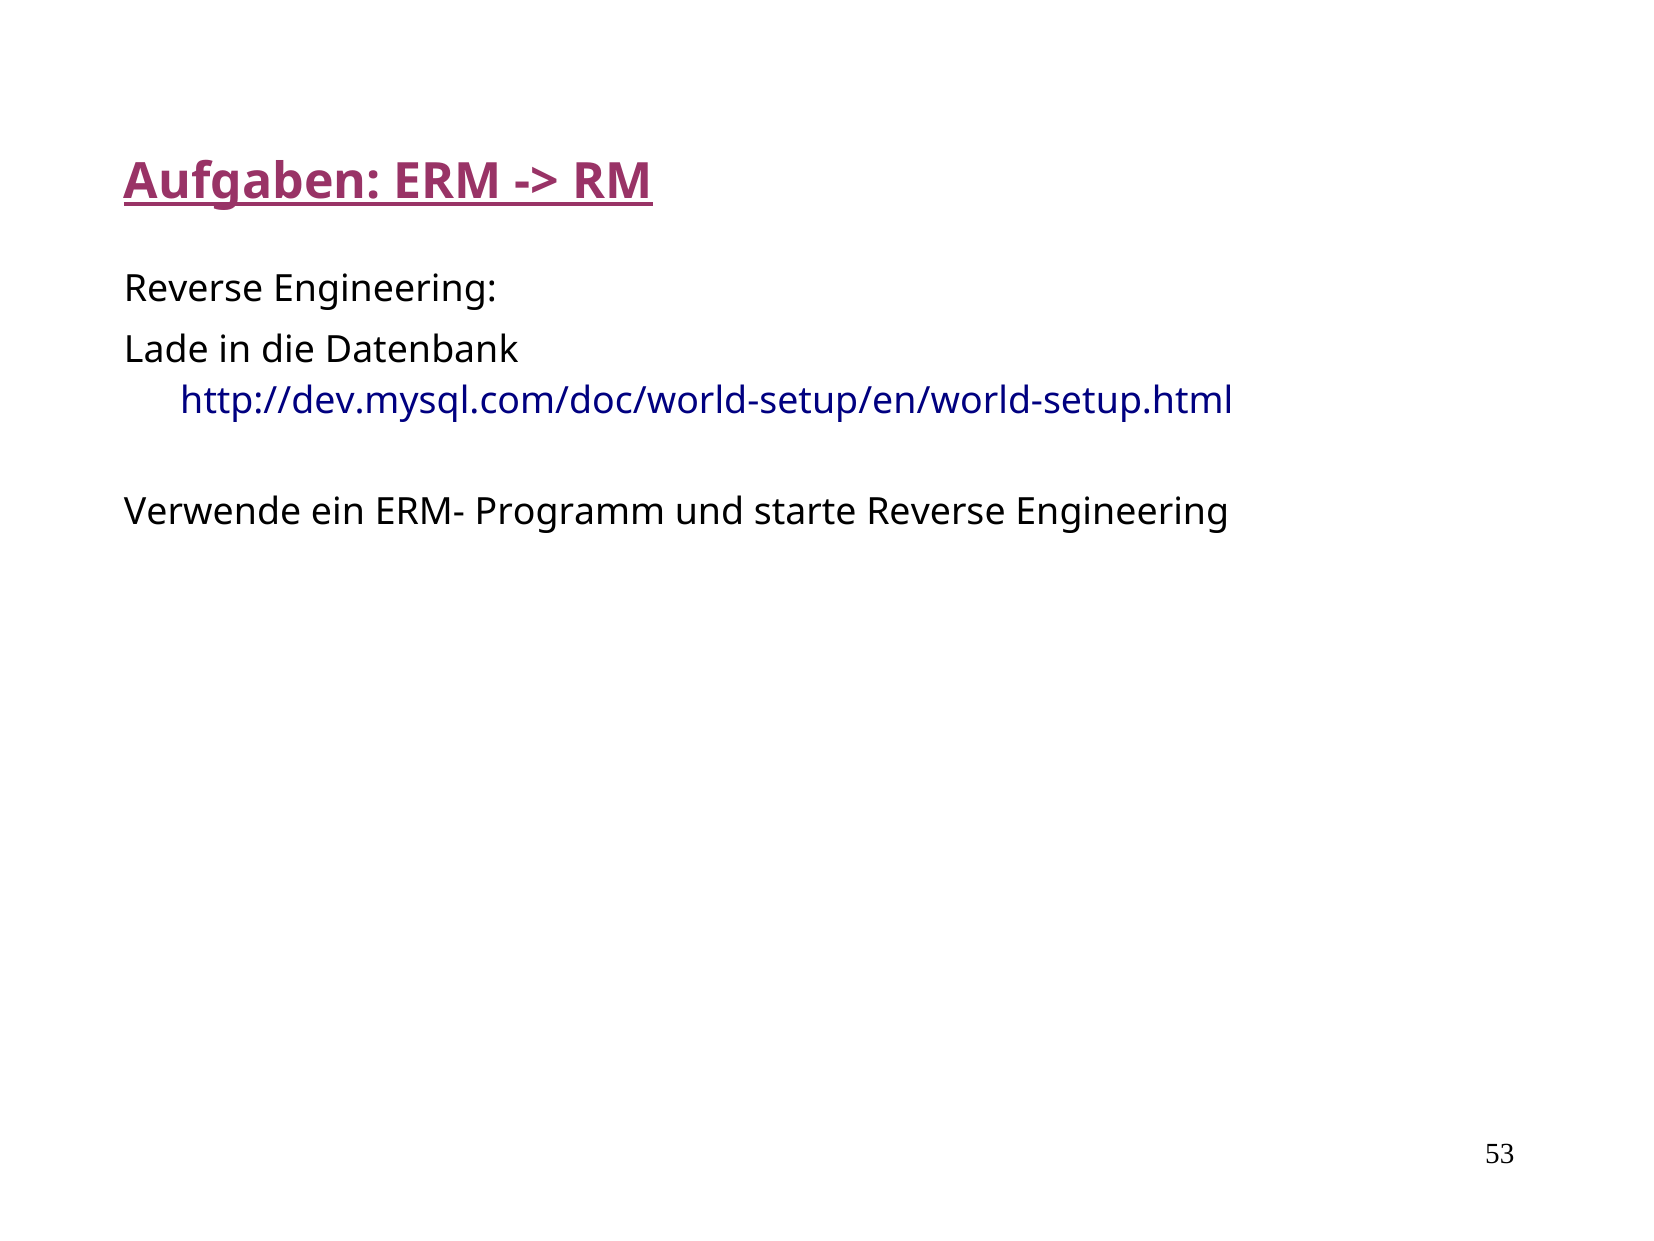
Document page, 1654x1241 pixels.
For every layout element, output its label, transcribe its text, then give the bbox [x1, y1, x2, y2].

title Aufgaben: ERM -> RM [124, 117, 1530, 241]
list Reverse Engineering: Lade in die Datenbank http://dev.mysql.com/doc/world-setup/en/world-setup.html Verwende ein ERM- Programm und starte Reverse Engineering [124, 261, 1530, 1088]
